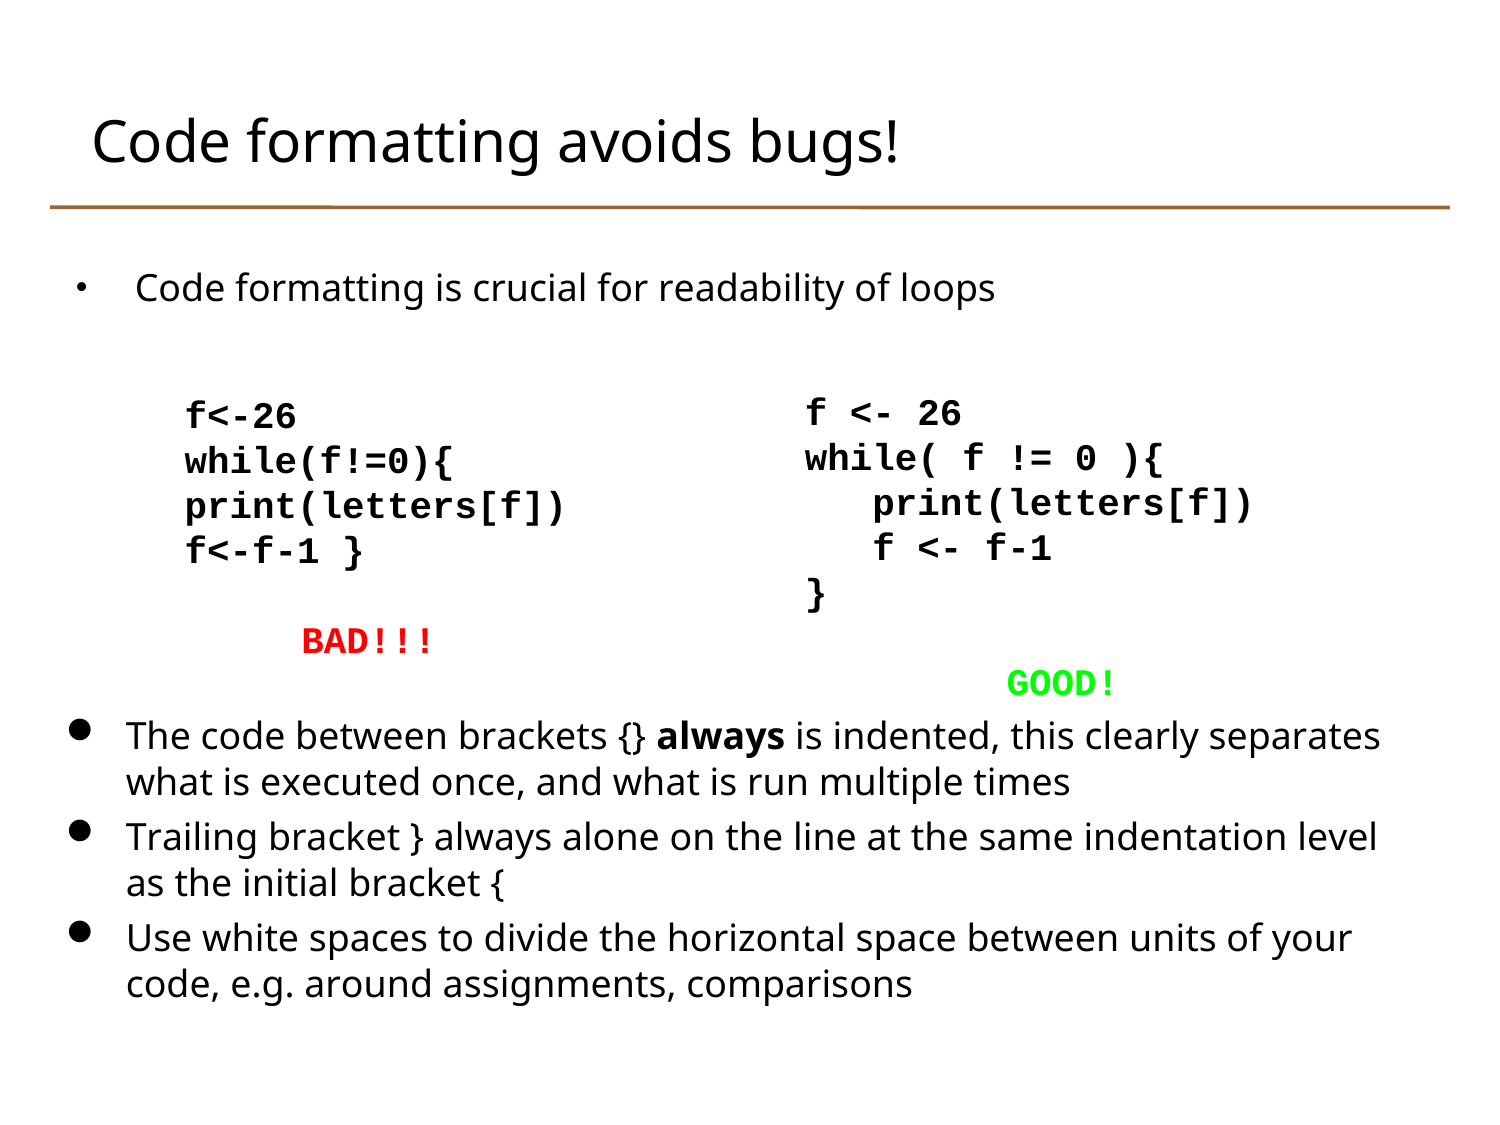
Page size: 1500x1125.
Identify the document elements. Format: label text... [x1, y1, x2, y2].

text_box Code formatting avoids bugs! [75, 43, 1424, 233]
text_box f <- 26 while( f != 0 ){ print(letters[f]) f <- f-1 } GOOD! [767, 380, 1359, 666]
text_box Code formatting is crucial for readability of loops [74, 263, 1388, 355]
text_box The code between brackets {} always is indented, this clearly separates what is executed once, and what is run multiple times Trailing bracket } always alone on the line at the same indentation level as the initial bracket { Use white spaces to divide the horizontal space between units of your code, e.g. around assignments, comparisons [65, 711, 1389, 1034]
text_box f<-26 while(f!=0){ print(letters[f]) f<-f-1 } BAD!!! [147, 383, 591, 669]
